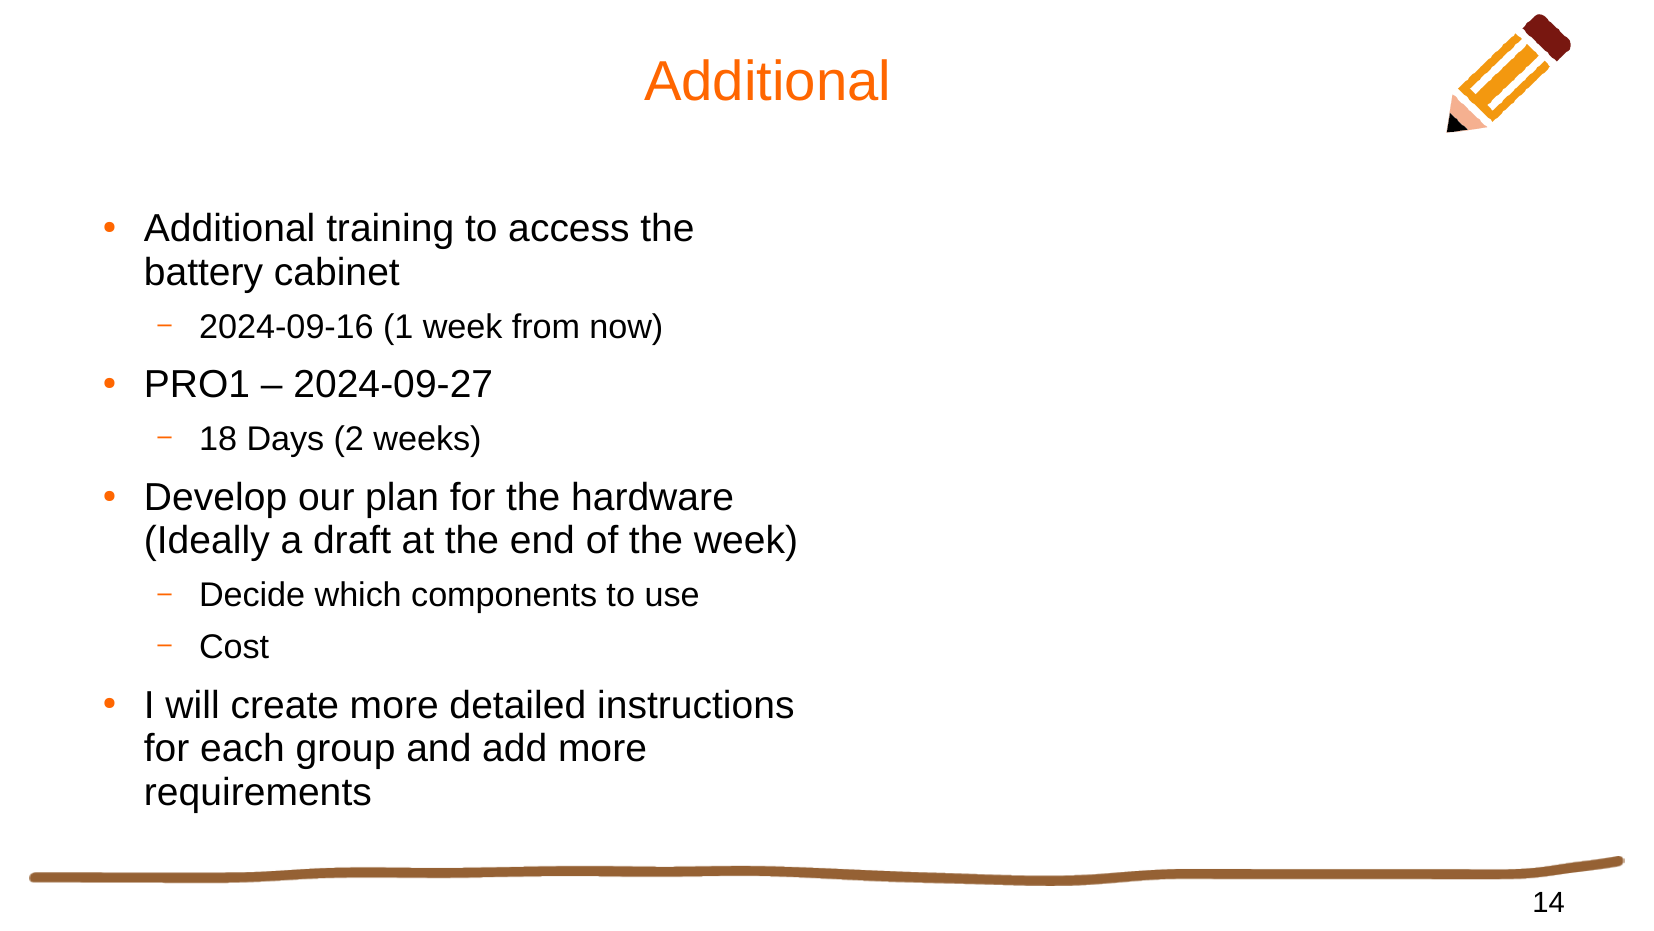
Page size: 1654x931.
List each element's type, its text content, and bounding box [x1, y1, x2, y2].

picture [1446, 14, 1571, 133]
picture [29, 856, 1625, 886]
title Additional [88, 29, 1447, 133]
list Additional training to access the battery cabinet 2024-09-16 (1 week from now) PRO1 – 2024-09-27 18 Days (2 weeks) Develop our plan for the hardware (Ideally a draft at the end of the week) Decide which components to use Cost I will create more detailed instructions for each group and add more requirements [88, 206, 809, 857]
